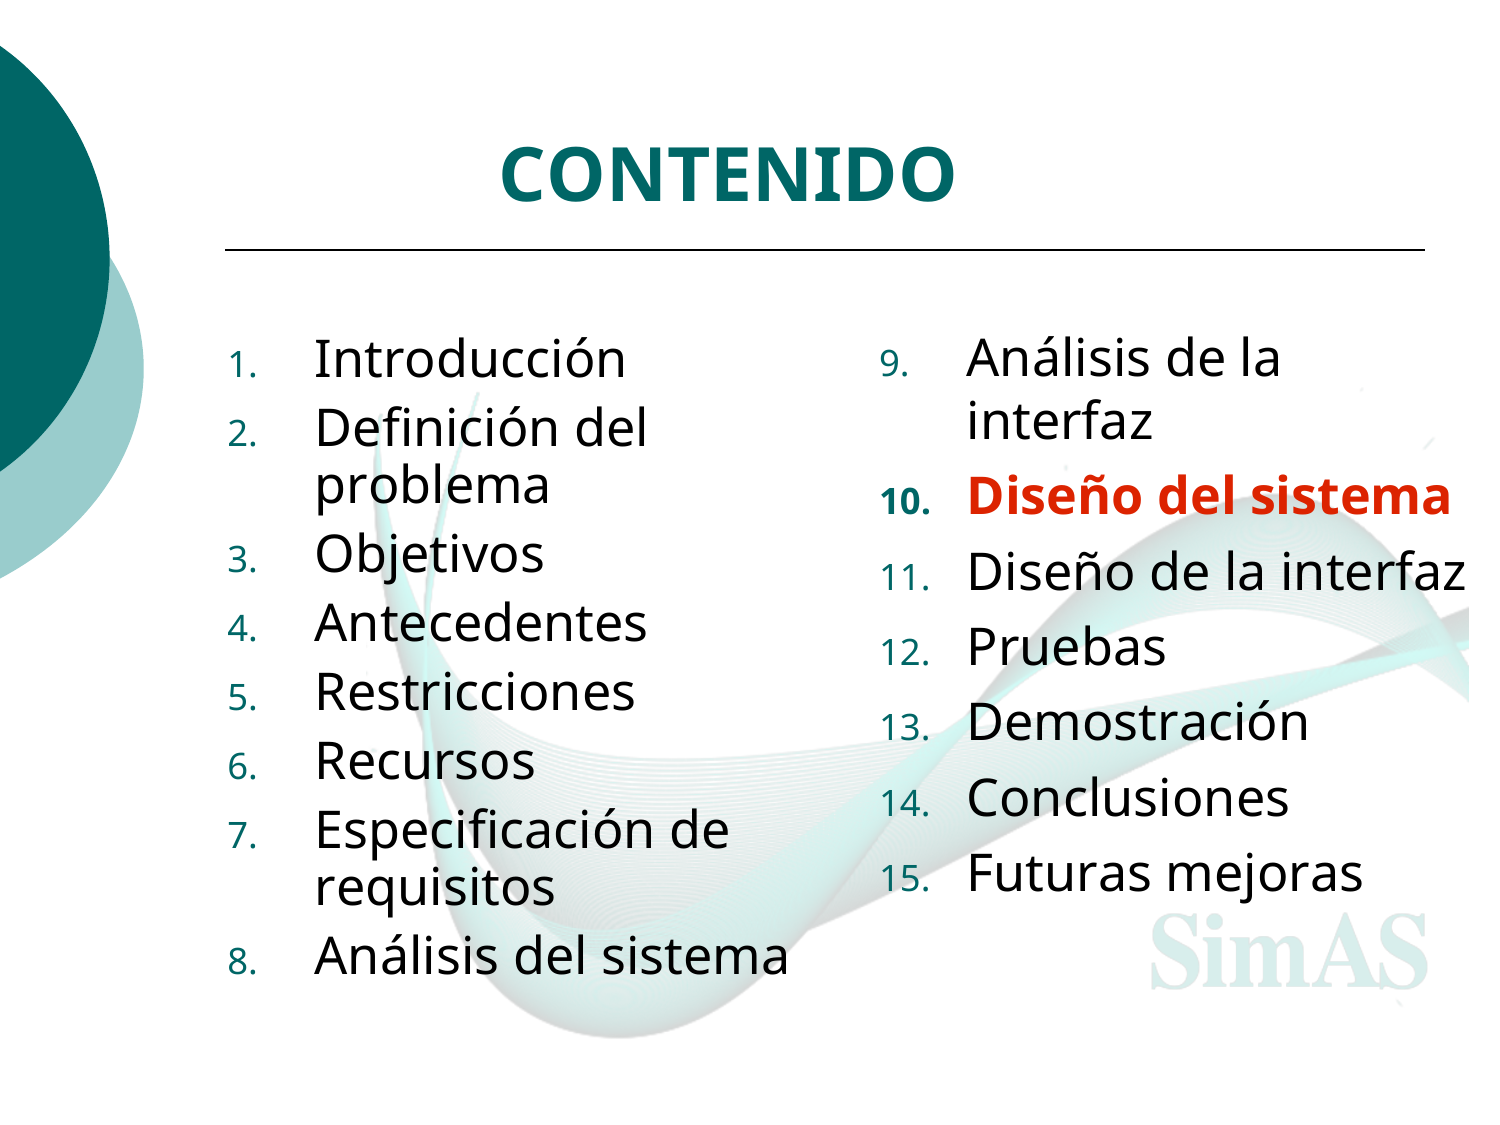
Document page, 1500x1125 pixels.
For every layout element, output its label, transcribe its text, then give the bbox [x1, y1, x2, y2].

list Análisis de la interfaz Diseño del sistema Diseño de la interfaz Pruebas Demostración Conclusiones Futuras mejoras [864, 317, 1499, 1040]
list Introducción Definición del problema Objetivos Antecedentes Restricciones Recursos Especificación de requisitos Análisis del sistema [212, 325, 863, 1063]
title CONTENIDO [484, 118, 1299, 225]
picture [366, 386, 1469, 1040]
